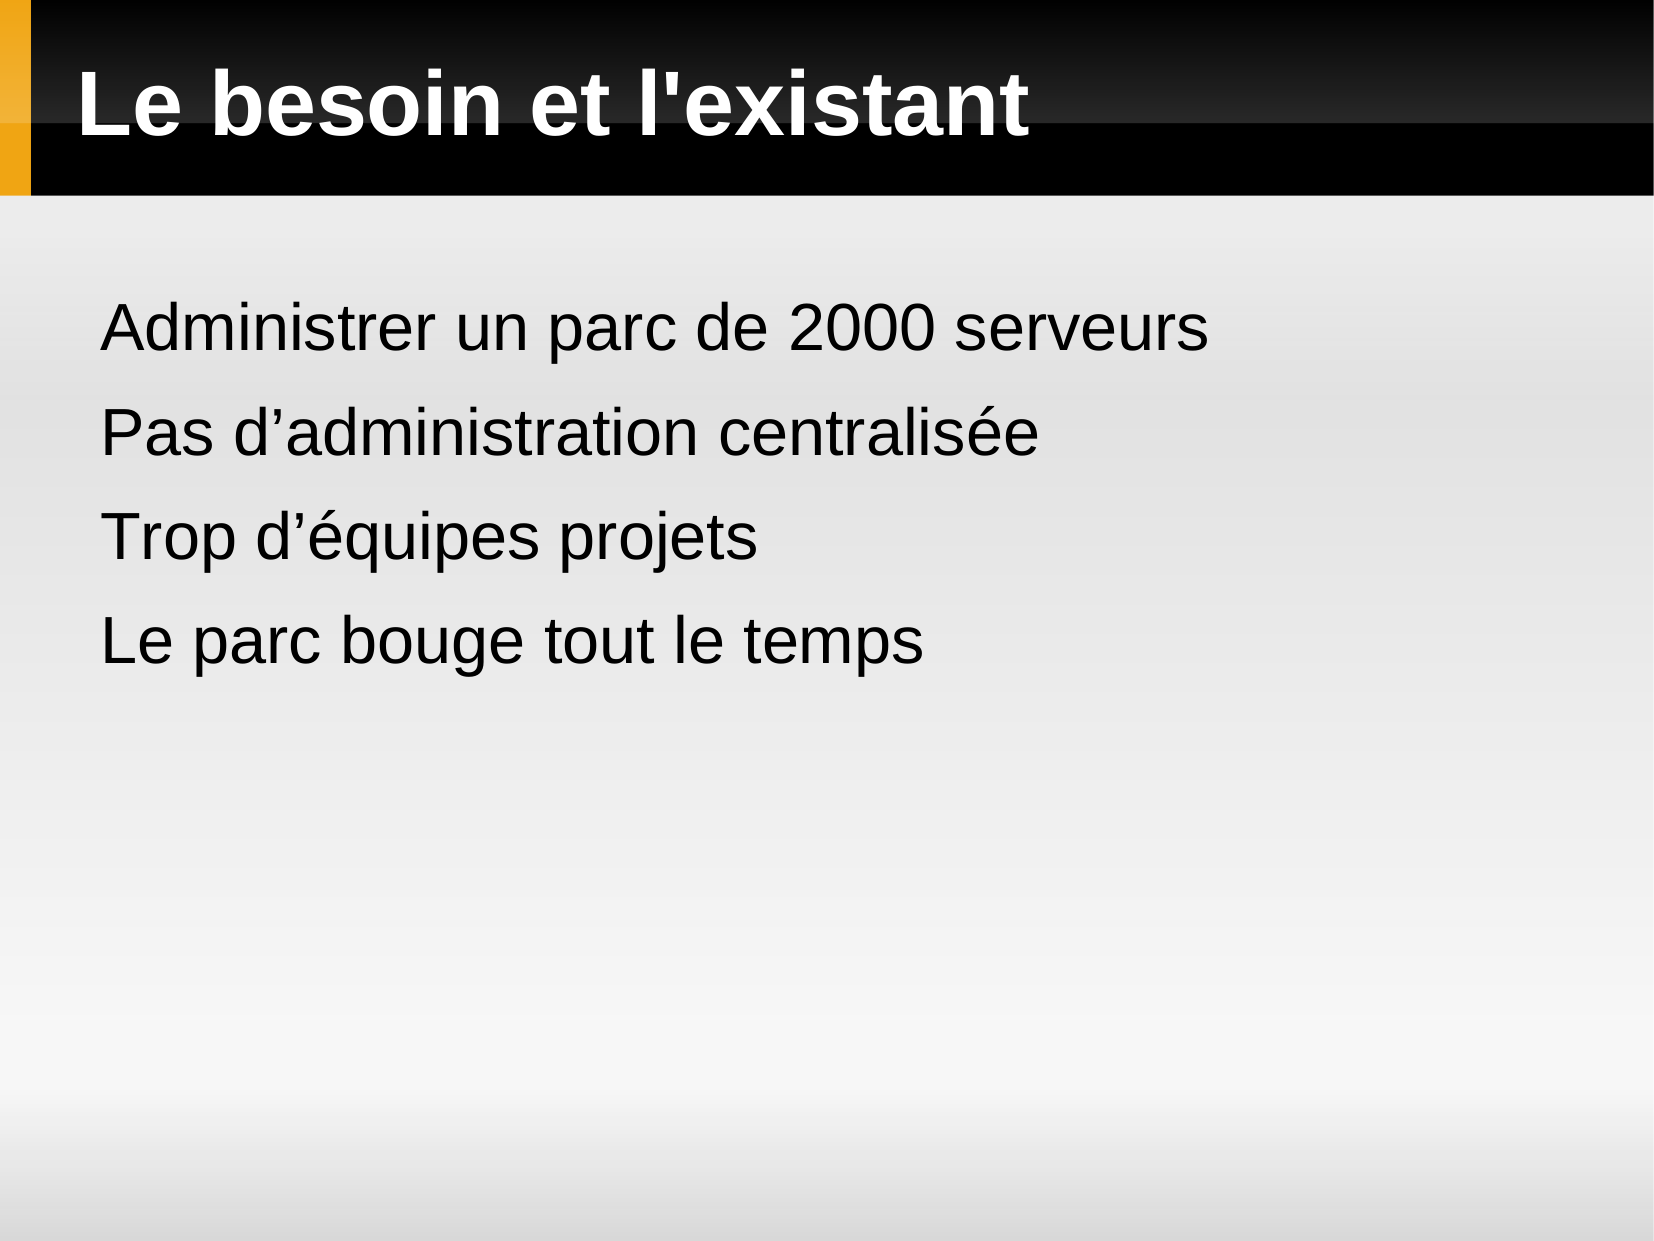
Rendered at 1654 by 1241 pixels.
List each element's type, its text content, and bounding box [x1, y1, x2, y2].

title Le besoin et l'existant [76, 7, 1565, 200]
list Administrer un parc de 2000 serveurs Pas d’administration centralisée Trop d’équipes projets Le parc bouge tout le temps [82, 290, 1571, 1094]
picture [0, 0, 1654, 1241]
